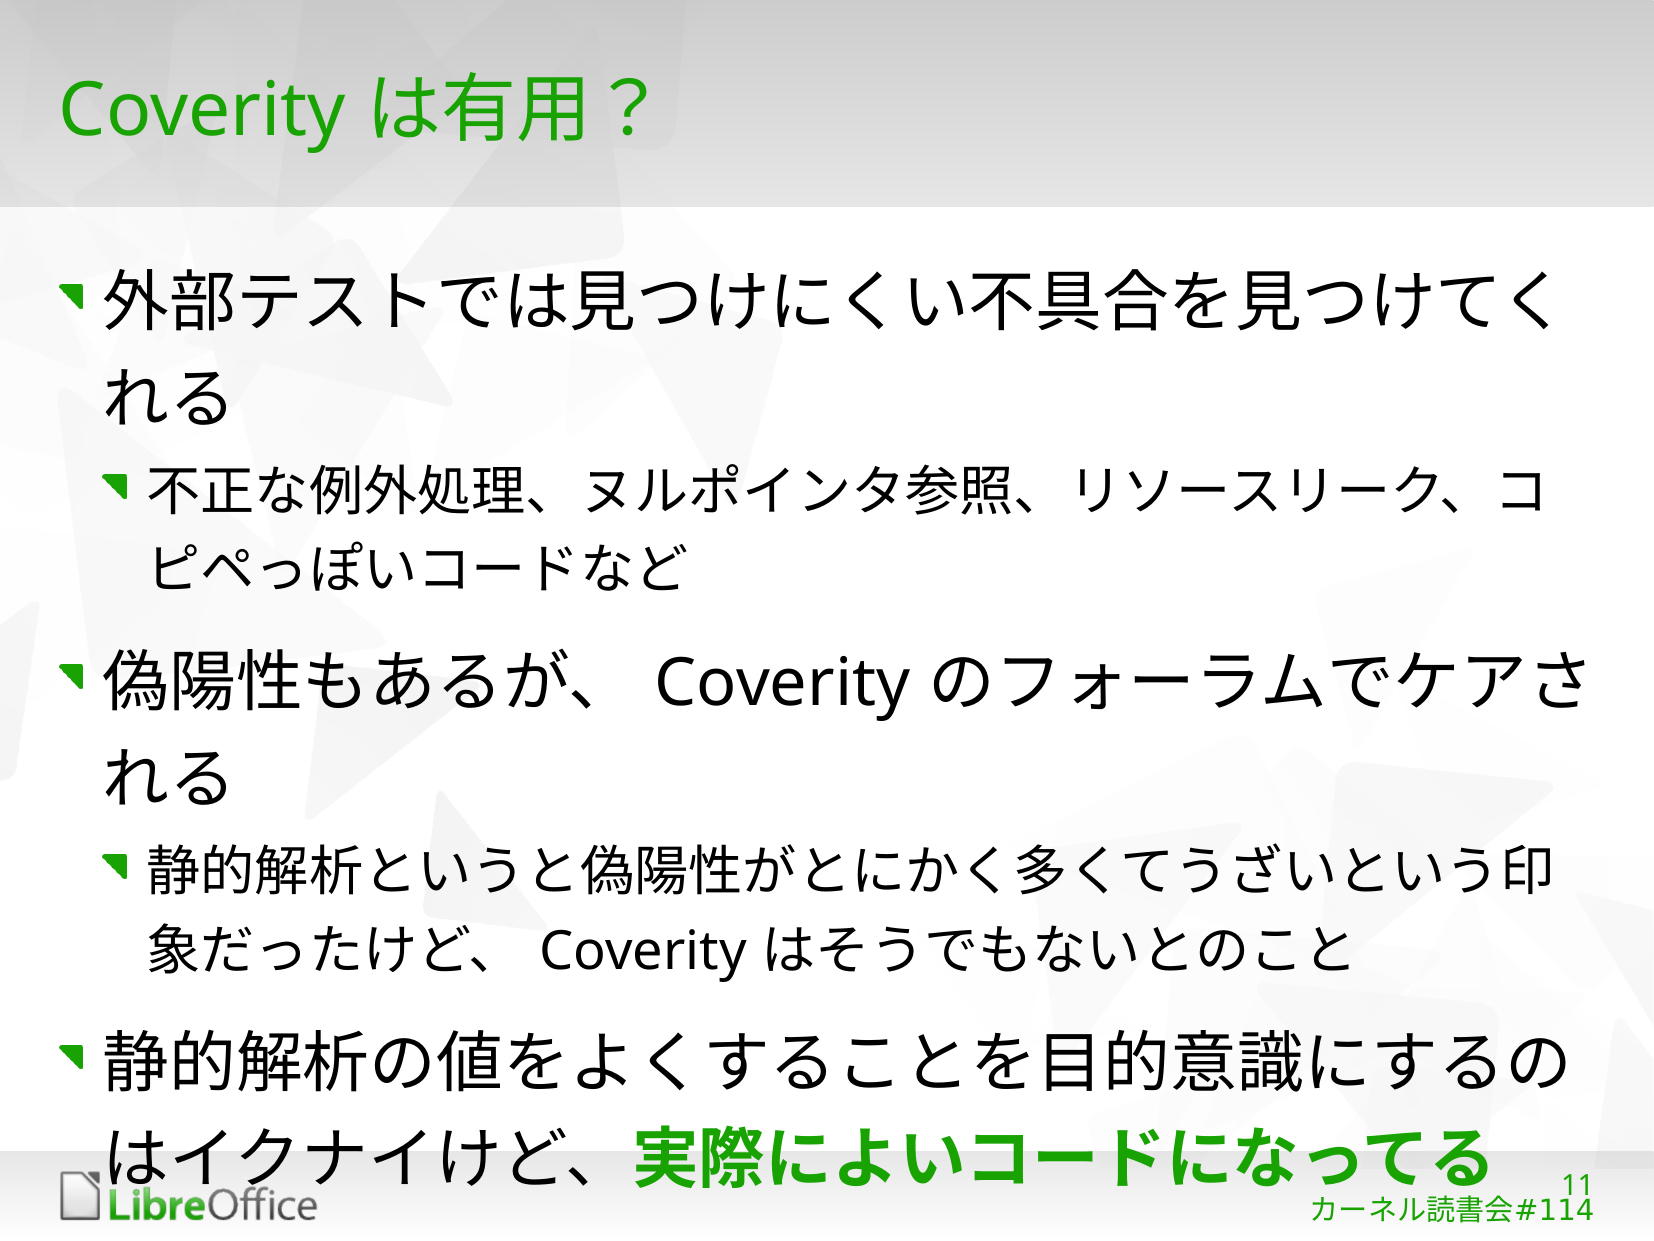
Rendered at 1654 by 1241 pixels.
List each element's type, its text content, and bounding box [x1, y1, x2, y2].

picture [915, 548, 1654, 1169]
title Coverityは有用？ [59, 29, 1595, 178]
picture [0, 0, 783, 931]
picture [1443, 1157, 1479, 1169]
list 外部テストでは見つけにくい不具合を見つけてくれる 不正な例外処理、ヌルポインタ参照、リソースリーク、コピペっぽいコードなど 偽陽性もあるが、Coverityのフォーラムでケアされる 静的解析というと偽陽性がとにかく多くてうざいという印象だったけど、Coverityはそうでもないとのこと 静的解析の値をよくすることを目的意識にするのはイクナイけど、実際によいコードになってる [59, 248, 1595, 968]
picture [59, 1045, 83, 1069]
picture [132, 1169, 147, 1179]
picture [41, 1152, 337, 1240]
